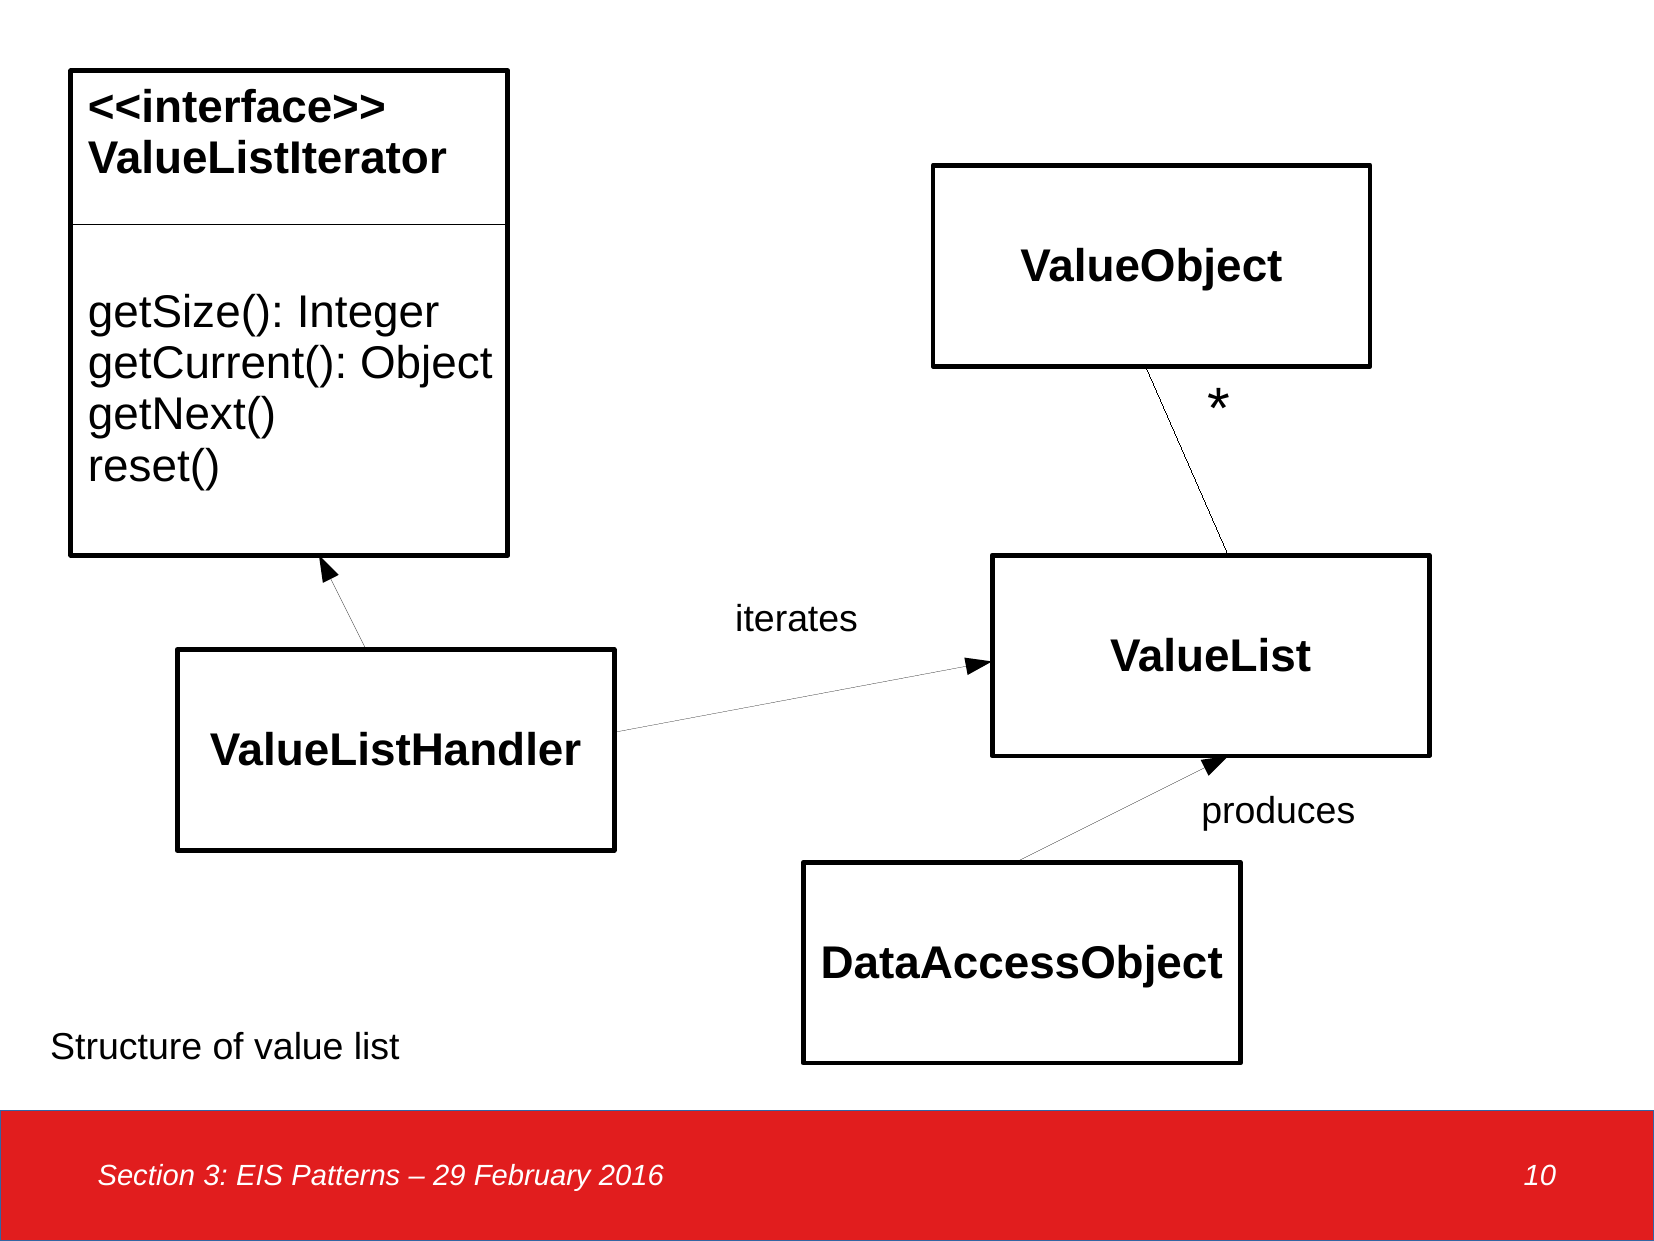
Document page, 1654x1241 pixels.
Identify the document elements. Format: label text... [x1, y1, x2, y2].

text_box ValueList [992, 555, 1430, 756]
text_box DataAccessObject [803, 862, 1241, 1063]
text_box ValueListHandler [177, 649, 615, 851]
text_box produces [1186, 781, 1371, 839]
text_box <<interface>> ValueListIterator getSize(): Integer getCurrent(): Object getNext() reset() [70, 225, 508, 556]
text_box <<interface>> ValueListIterator getSize(): Integer getCurrent(): Object getNext() reset() [70, 70, 508, 224]
text_box Structure of value list [35, 1017, 415, 1075]
text_box * [1192, 368, 1453, 449]
text_box ValueObject [933, 165, 1371, 367]
text_box iterates [720, 590, 873, 648]
